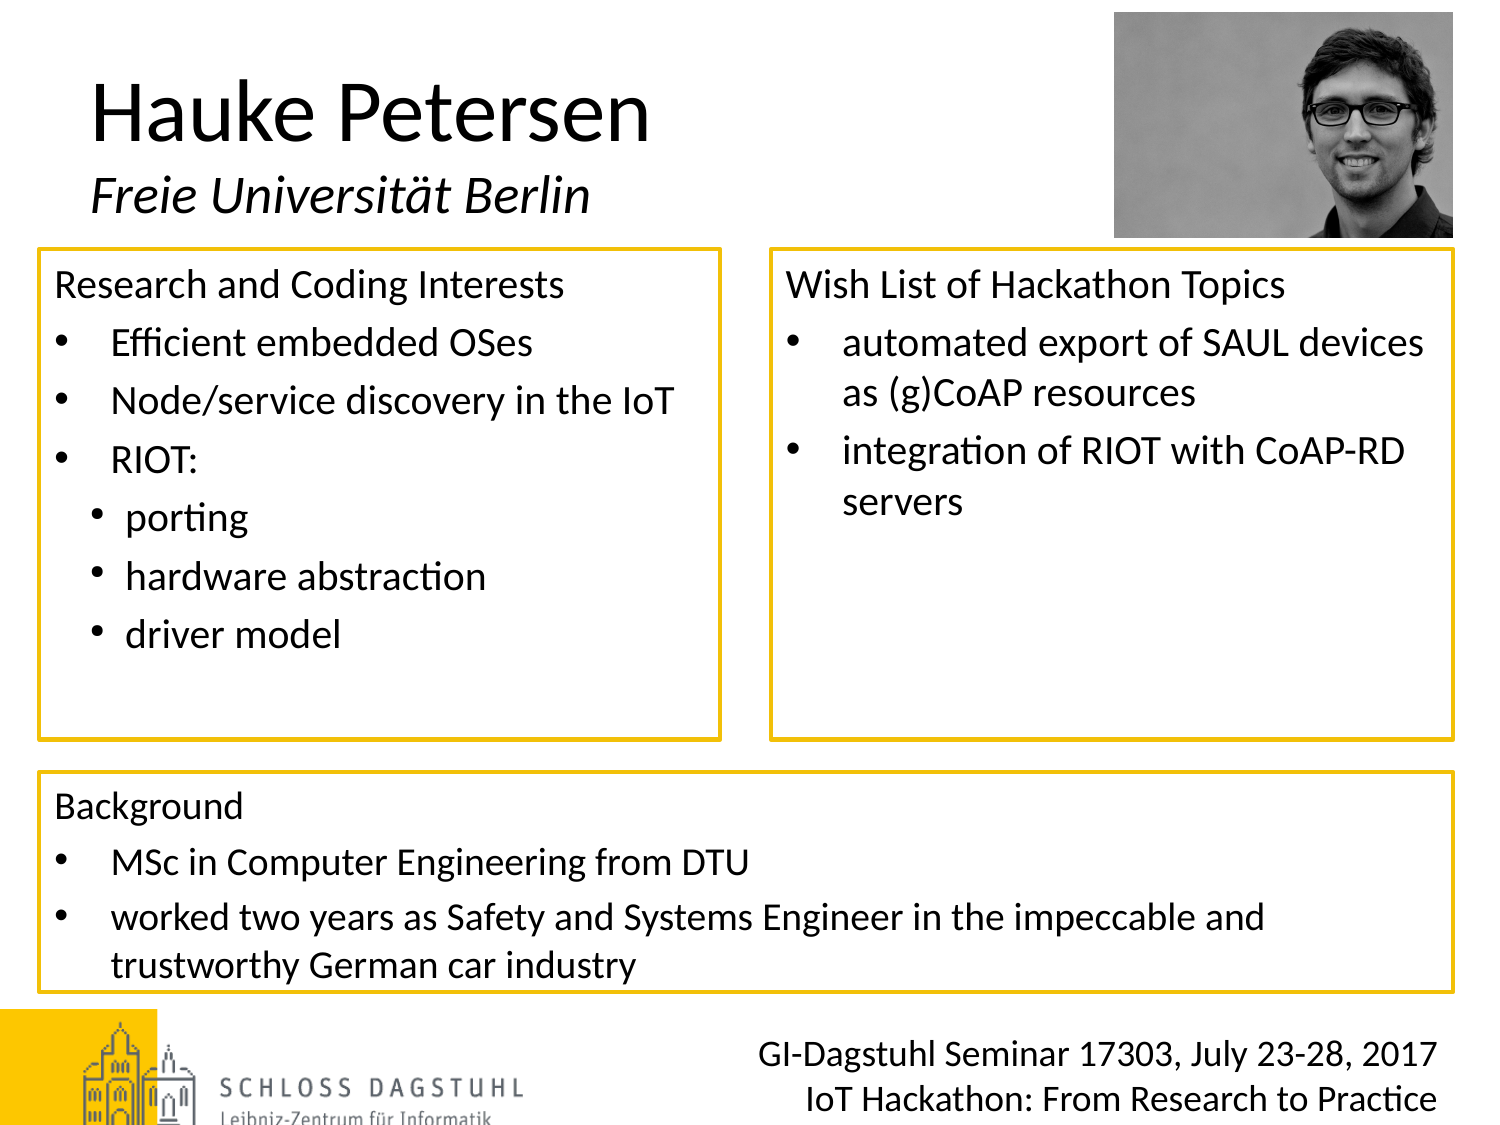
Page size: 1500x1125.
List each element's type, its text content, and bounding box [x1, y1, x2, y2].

text_box Research and Coding Interests Efficient embedded OSes Node/service discovery in the IoT RIOT: porting hardware abstraction driver model [39, 249, 721, 740]
text_box Background MSc in Computer Engineering from DTU worked two years as Safety and Systems Engineer in the impeccable and trustworthy German car industry [39, 772, 1454, 992]
title Hauke Petersen Freie Universität Berlin [75, 45, 856, 233]
picture [1114, 12, 1453, 238]
picture [0, 1009, 523, 1125]
text_box GI-Dagstuhl Seminar 17303, July 23-28, 2017 IoT Hackathon: From Research to Practice [559, 1021, 1454, 1125]
text_box Wish List of Hackathon Topics automated export of SAUL devices as (g)CoAP resources integration of RIOT with CoAP-RD servers [770, 249, 1454, 740]
